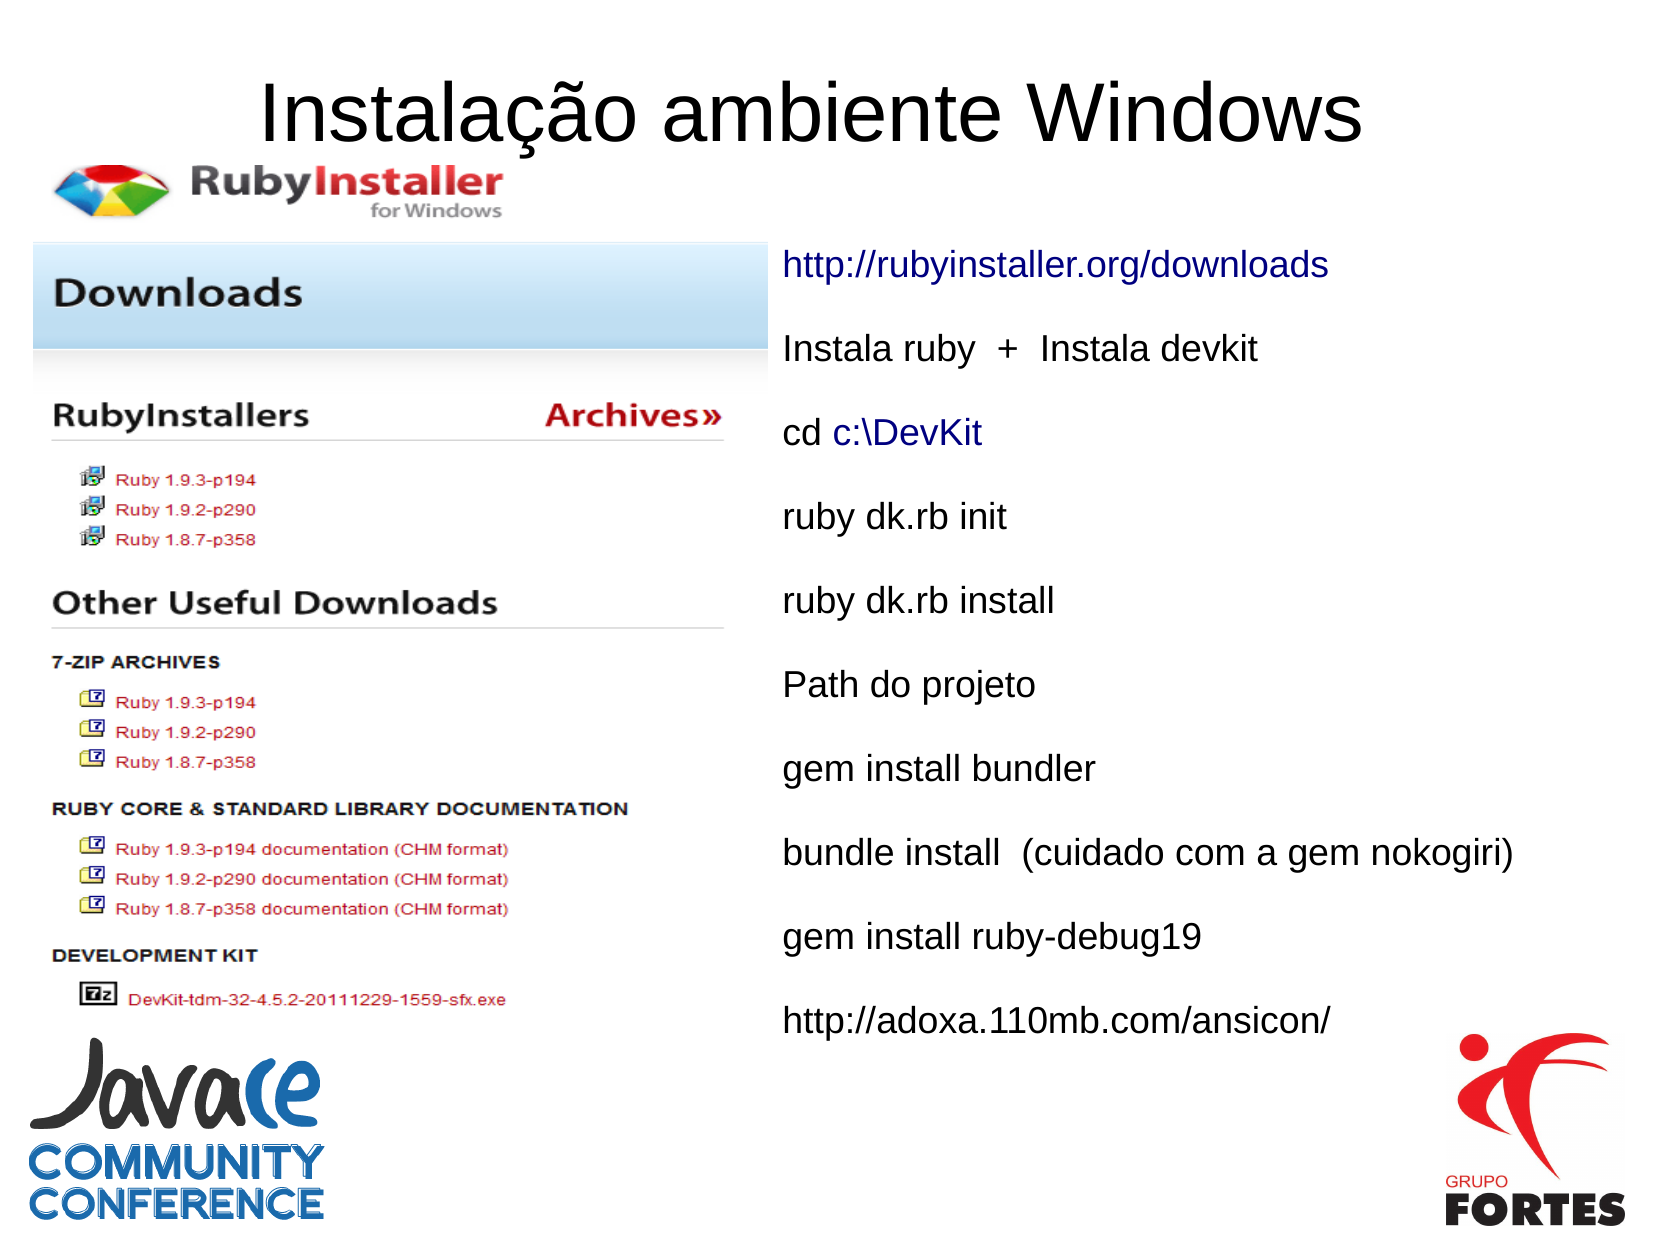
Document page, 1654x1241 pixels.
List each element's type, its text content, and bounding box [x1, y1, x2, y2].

text_box Instalação ambiente Windows [29, 59, 1595, 167]
picture [1446, 1050, 1625, 1226]
text_box http://rubyinstaller.org/downloads Instala ruby + Instala devkit cd c:\DevKit ruby dk.rb init ruby dk.rb install Path do projeto gem install bundler bundle install (cuidado com a gem nokogiri) gem install ruby-debug19 http://adoxa.110mb.com/ansicon/ [767, 236, 1625, 1050]
picture [29, 165, 768, 1224]
